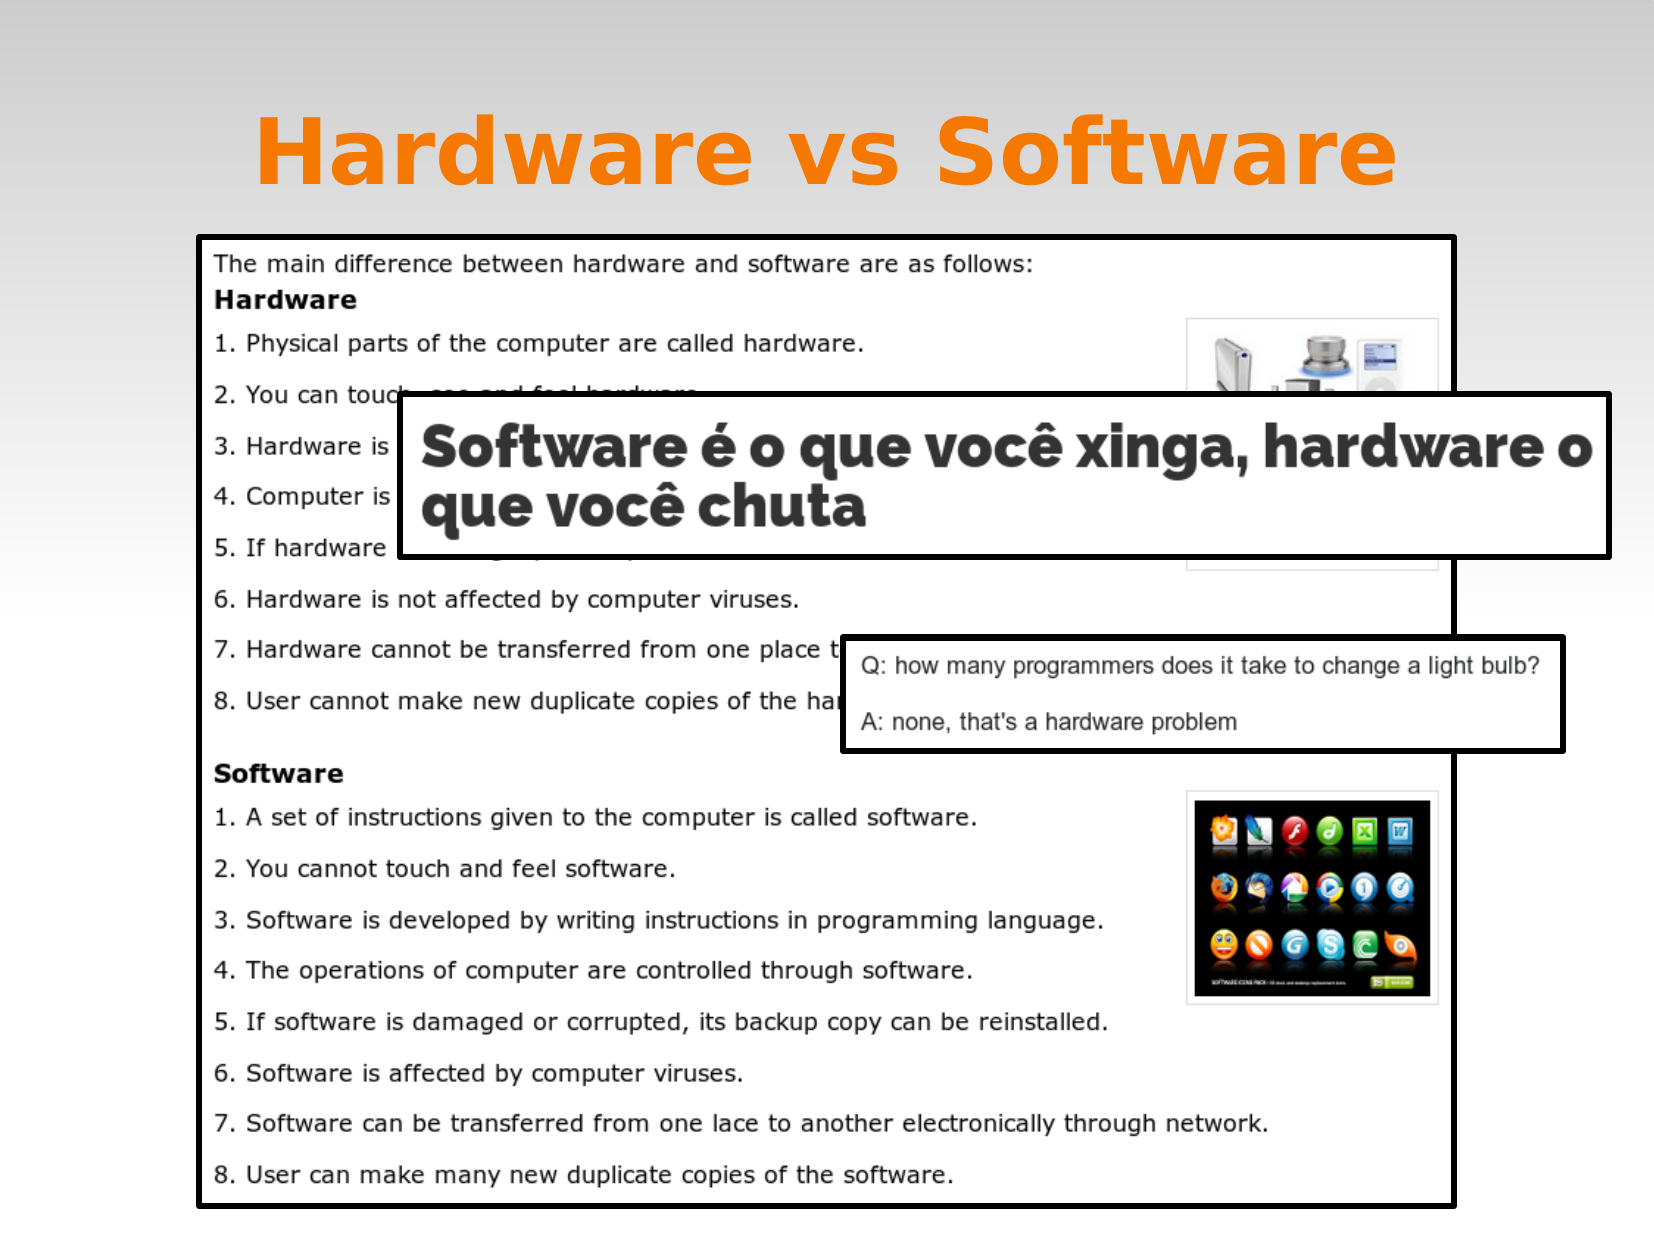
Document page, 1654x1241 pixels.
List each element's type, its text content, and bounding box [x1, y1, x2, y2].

picture [402, 396, 1606, 555]
picture [845, 640, 1561, 748]
title Hardware vs Software [82, 49, 1571, 257]
picture [202, 240, 1451, 1204]
